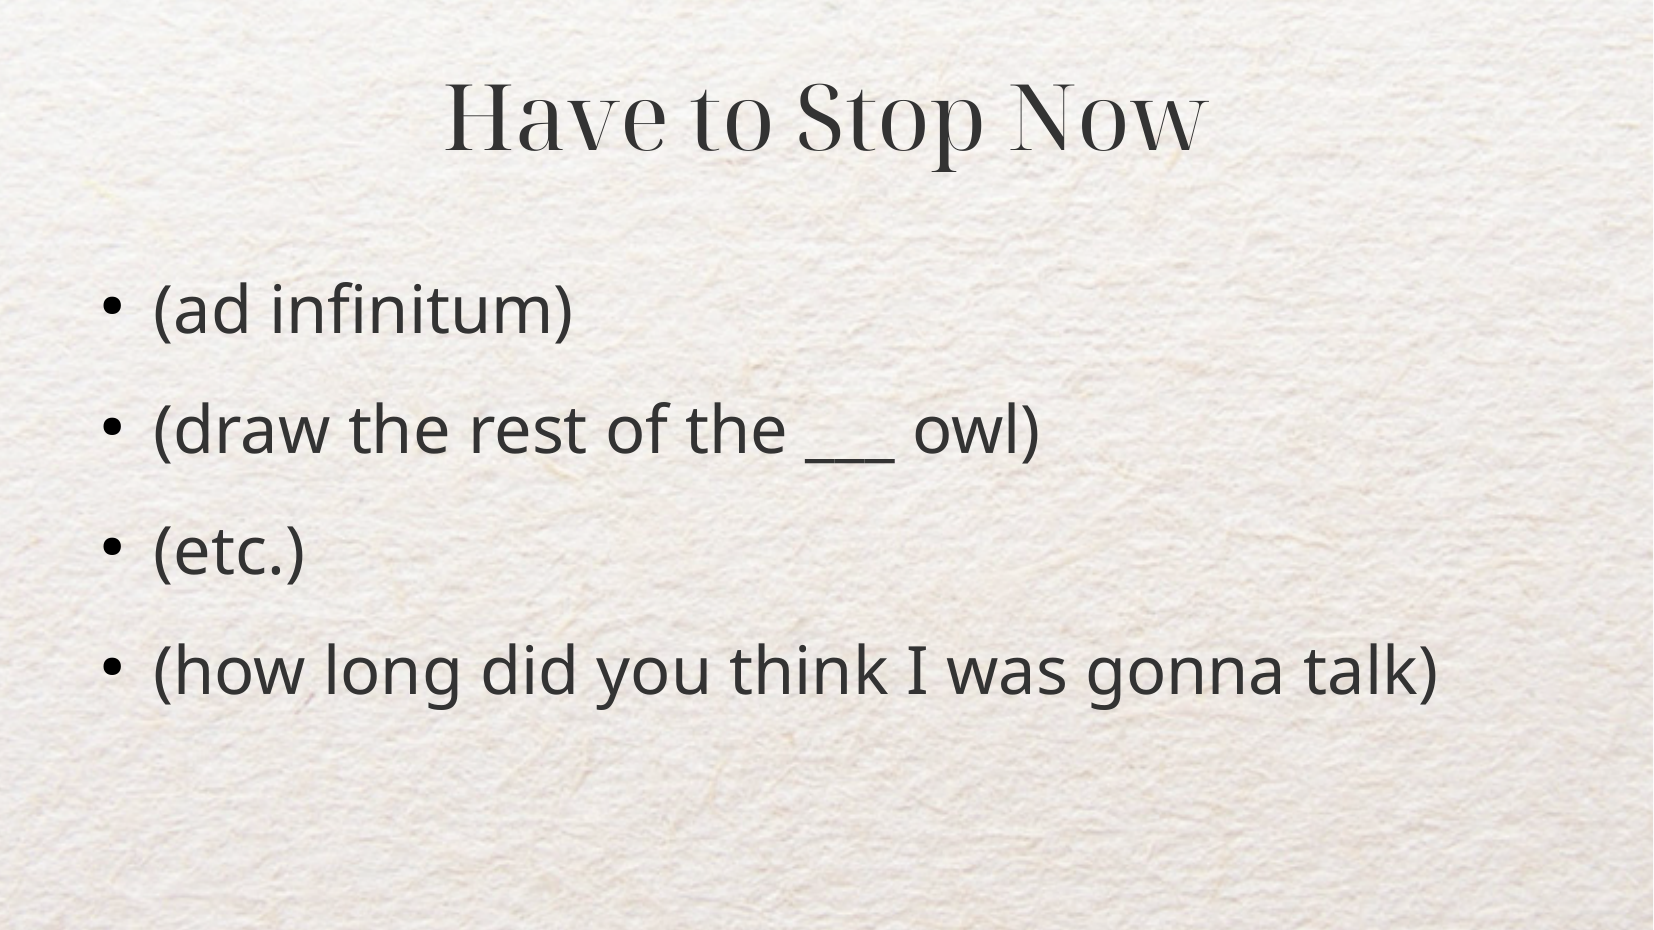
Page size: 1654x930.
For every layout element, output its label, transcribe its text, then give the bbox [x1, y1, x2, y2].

title Have to Stop Now [82, 37, 1571, 193]
list (ad infinitum) (draw the rest of the ___ owl) (etc.) (how long did you think I was gonna talk) [82, 262, 1571, 825]
picture [0, 0, 1654, 930]
